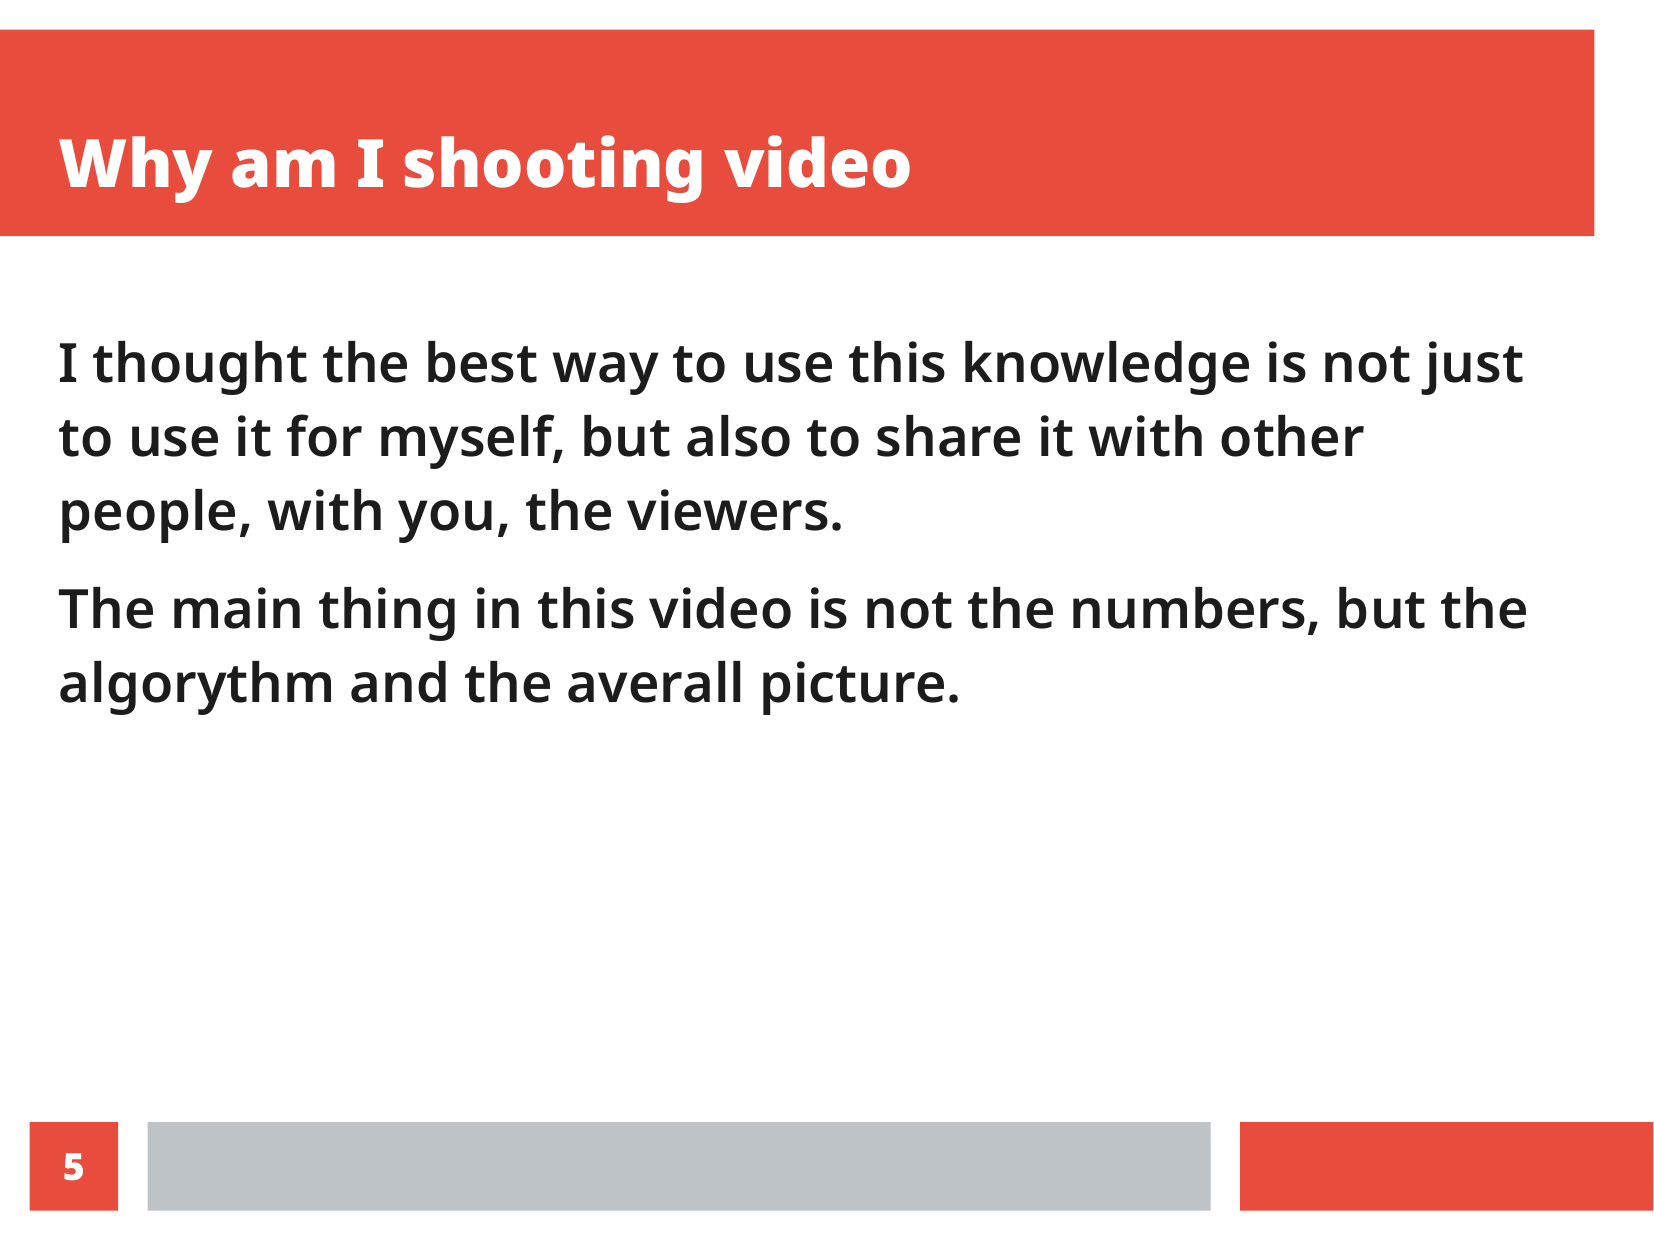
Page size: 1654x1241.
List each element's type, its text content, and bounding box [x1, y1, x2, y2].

list I thought the best way to use this knowledge is not just to use it for myself, but also to share it with other people, with you, the viewers. The main thing in this video is not the numbers, but the algorythm and the averall picture. [59, 324, 1565, 1093]
title Why am I shooting video [59, 59, 1595, 207]
